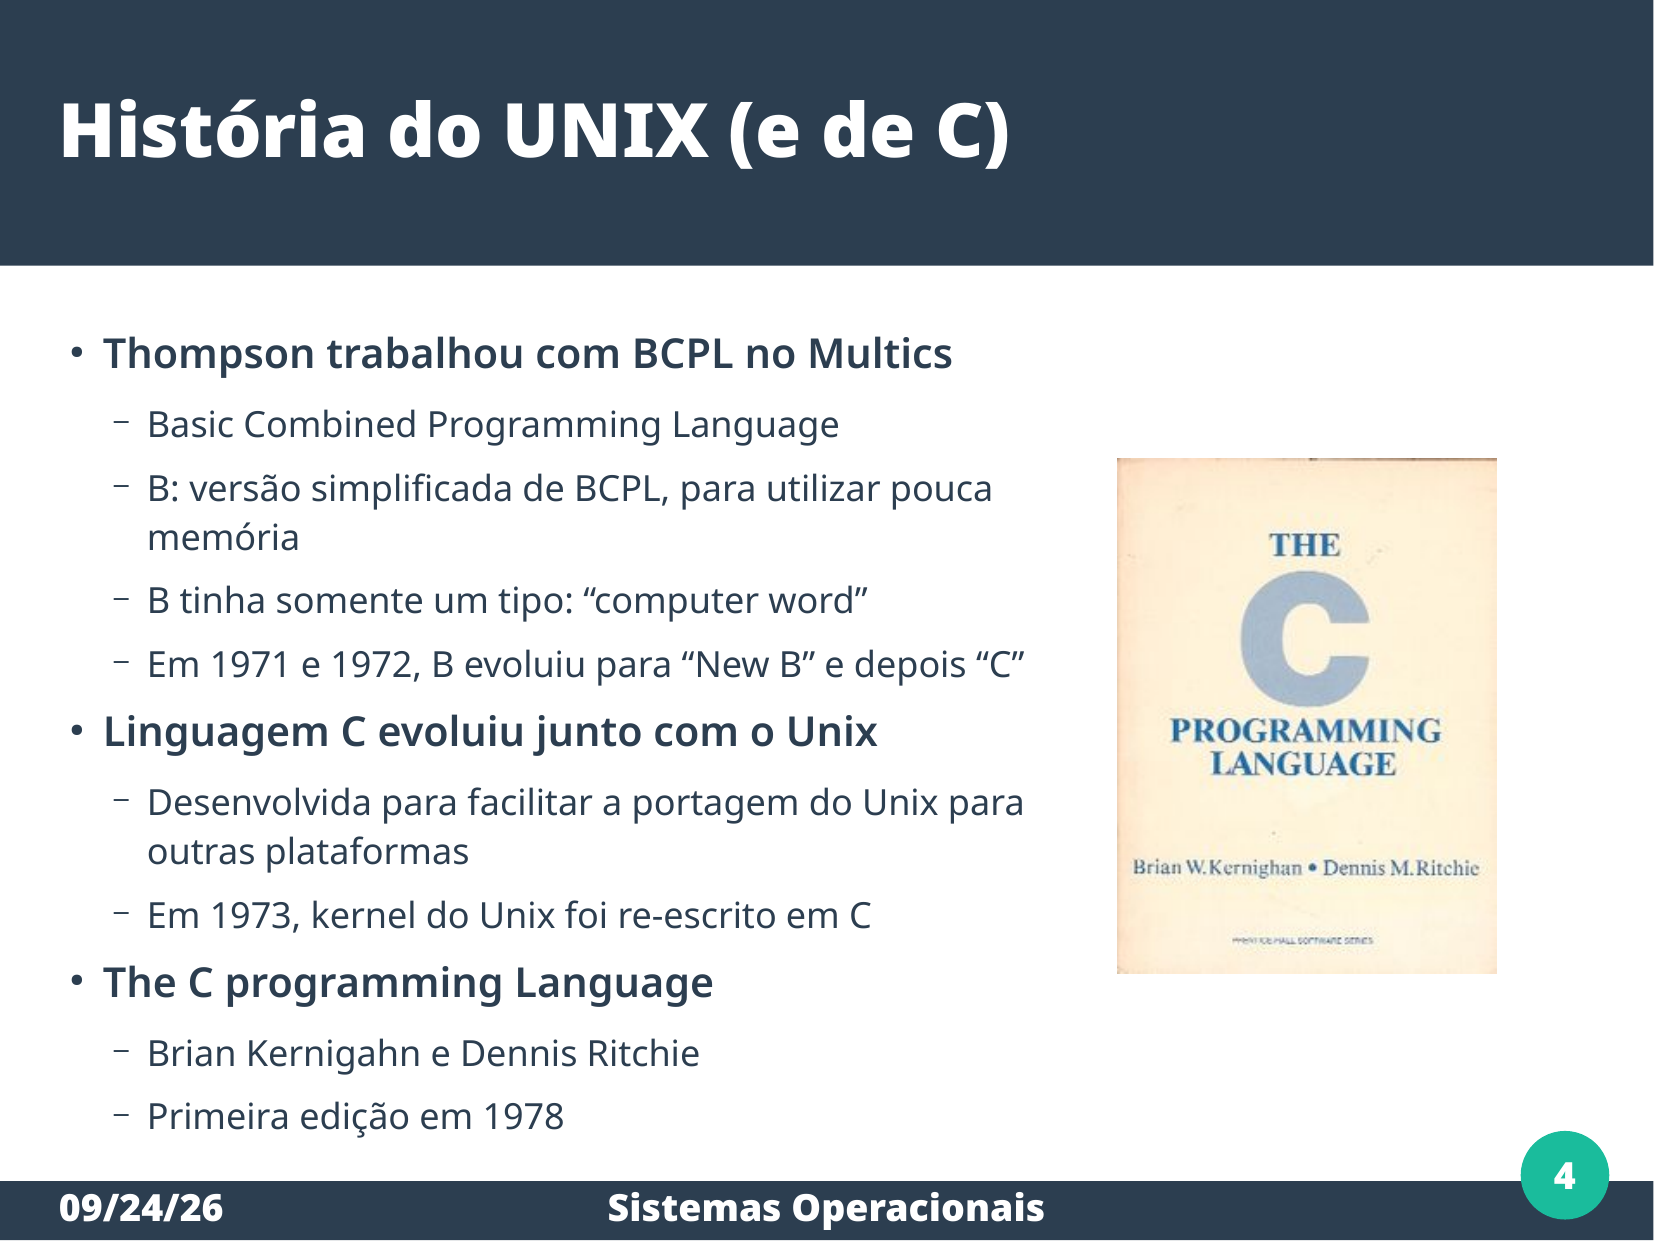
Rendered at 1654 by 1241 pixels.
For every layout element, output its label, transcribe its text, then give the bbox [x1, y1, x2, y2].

title História do UNIX (e de C) [59, 49, 1595, 207]
list Thompson trabalhou com BCPL no Multics Basic Combined Programming Language B: versão simplificada de BCPL, para utilizar pouca memória B tinha somente um tipo: “computer word” Em 1971 e 1972, B evoluiu para “New B” e depois “C” Linguagem C evoluiu junto com o Unix Desenvolvida para facilitar a portagem do Unix para outras plataformas Em 1973, kernel do Unix foi re-escrito em C The C programming Language Brian Kernigahn e Dennis Ritchie Primeira edição em 1978 [59, 324, 1075, 1152]
picture [1117, 458, 1497, 974]
